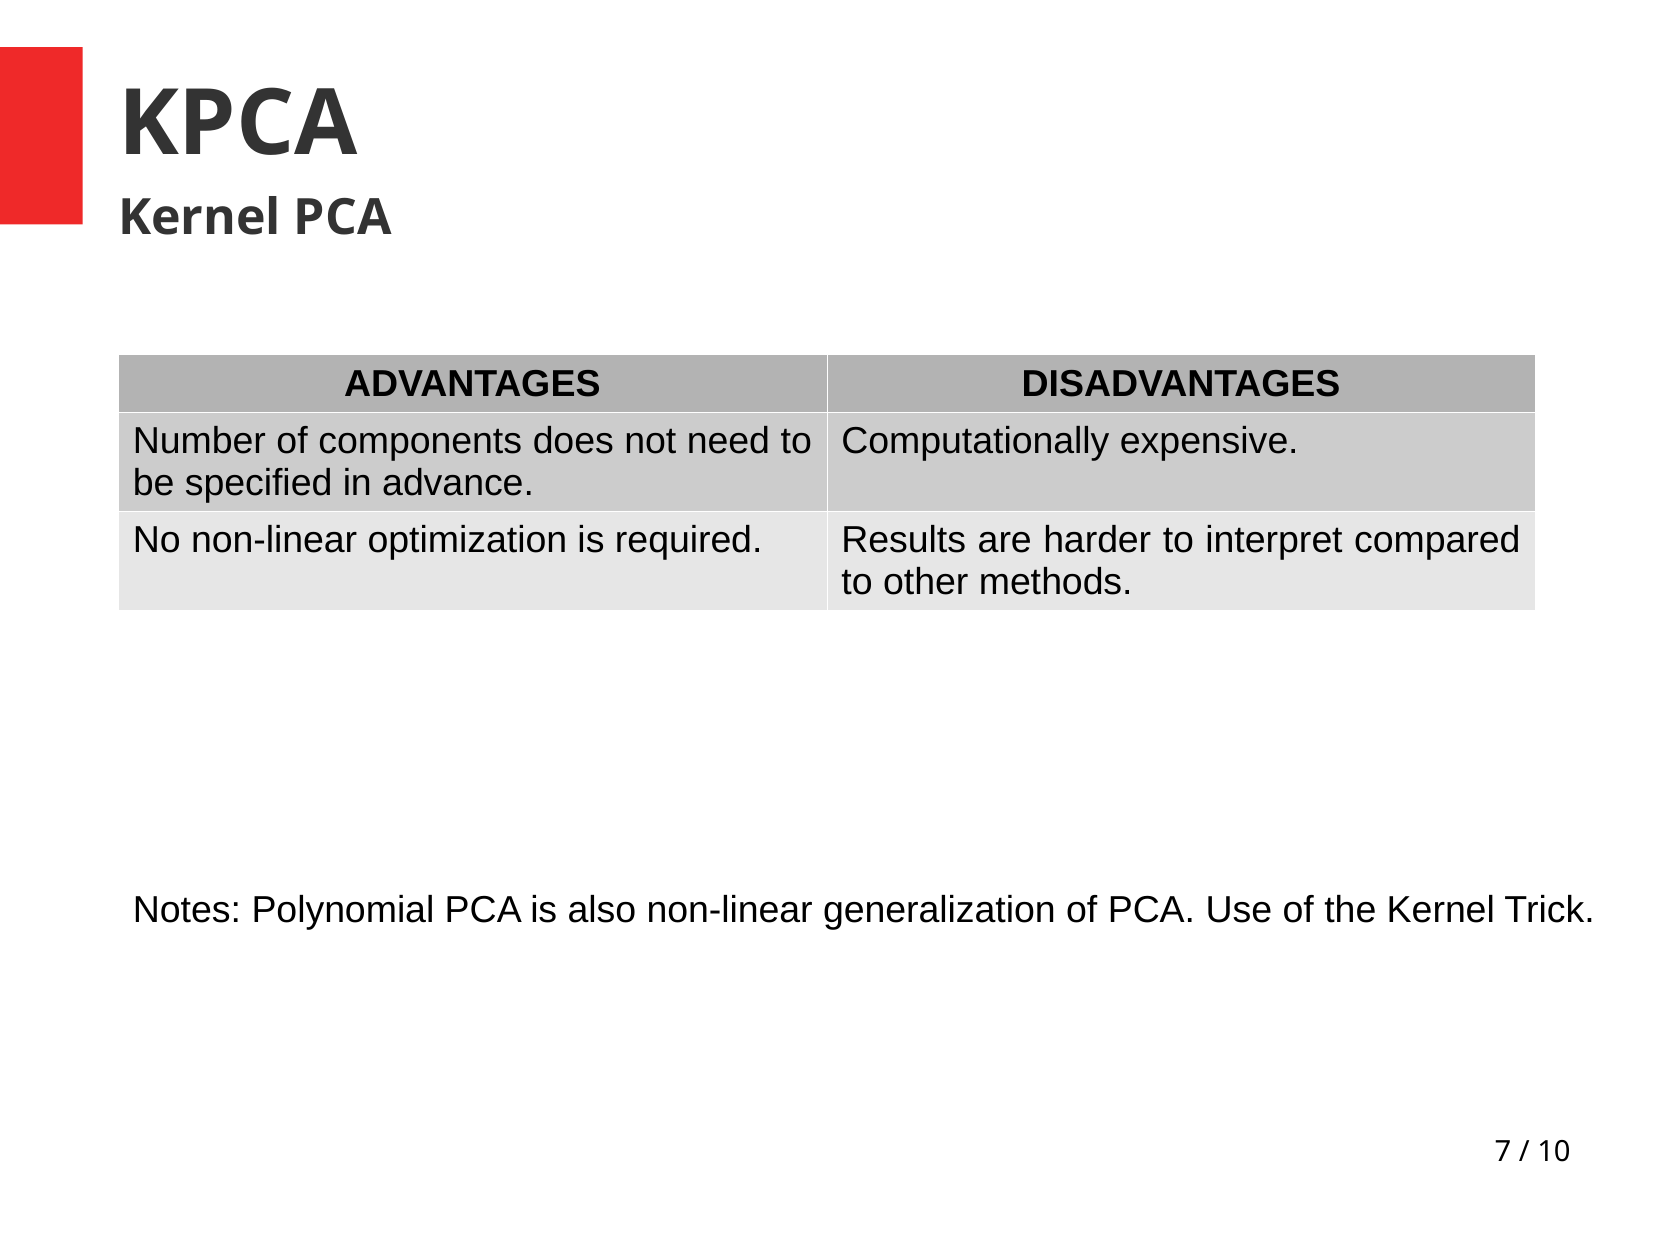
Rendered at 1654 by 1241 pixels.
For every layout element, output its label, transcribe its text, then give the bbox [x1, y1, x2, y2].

table_cell No non-linear optimization is required. [119, 512, 827, 610]
title KPCA Kernel PCA [118, 49, 1571, 257]
table_cell Number of components does not need to be specified in advance. [119, 413, 827, 511]
table_header ADVANTAGES [119, 355, 827, 412]
table_cell Computationally expensive. [828, 413, 1535, 511]
table_cell Results are harder to interpret compared to other methods. [828, 512, 1535, 610]
text_box Notes: Polynomial PCA is also non-linear generalization of PCA. Use of the Kernel Trick. [118, 881, 1641, 981]
table_header DISADVANTAGES [828, 355, 1535, 412]
